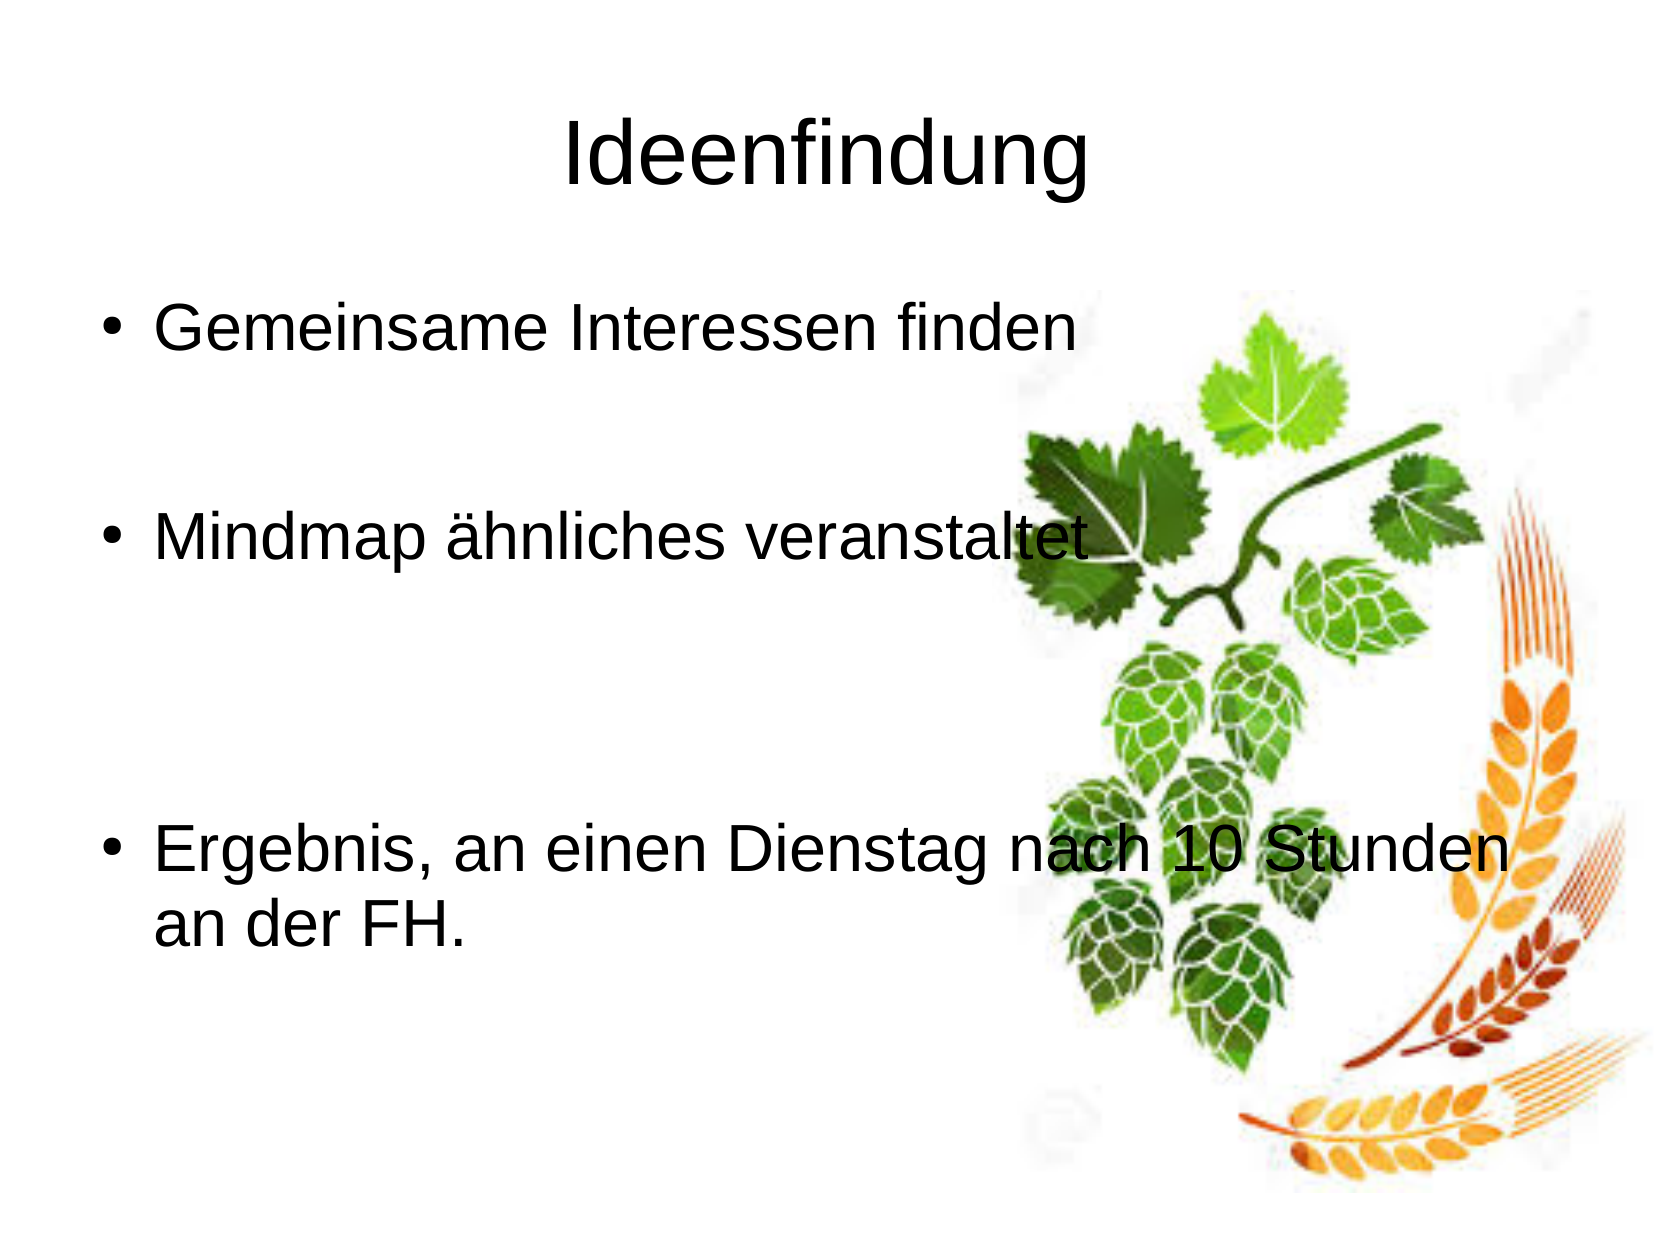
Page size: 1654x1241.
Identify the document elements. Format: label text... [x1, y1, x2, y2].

list Gemeinsame Interessen finden Mindmap ähnliches veranstaltet Ergebnis, an einen Dienstag nach 10 Stunden an der FH. [82, 290, 1571, 1109]
title Ideenfindung [82, 49, 1571, 257]
picture [992, 290, 1654, 1193]
